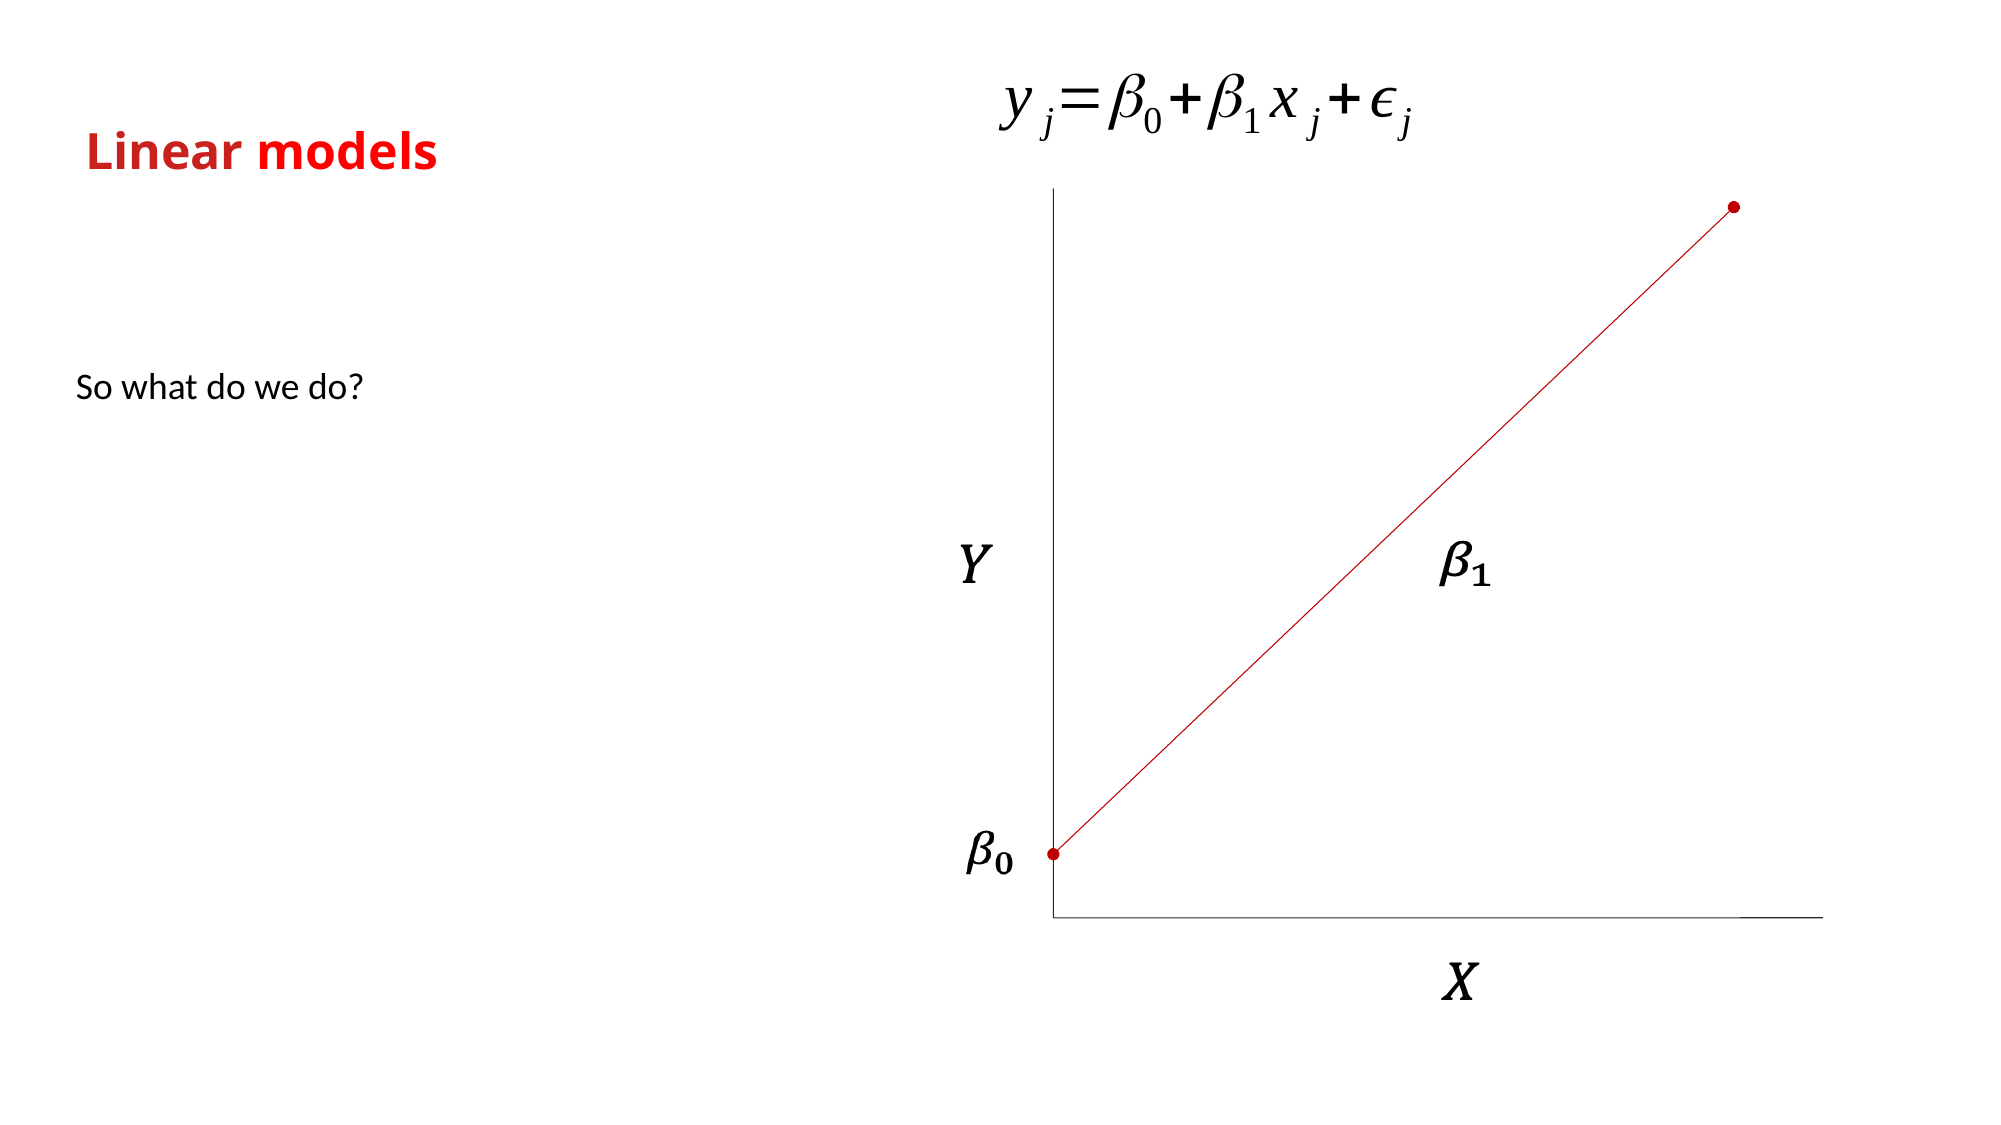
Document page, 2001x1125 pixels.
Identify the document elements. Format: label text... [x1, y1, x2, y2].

text_box [941, 811, 1040, 898]
text_box [1411, 938, 1510, 1024]
chart [980, 62, 1431, 142]
text_box So what do we do? [61, 354, 906, 550]
text_box [1411, 524, 1528, 611]
text_box [926, 519, 1025, 606]
text_box Linear models [70, 77, 1796, 296]
